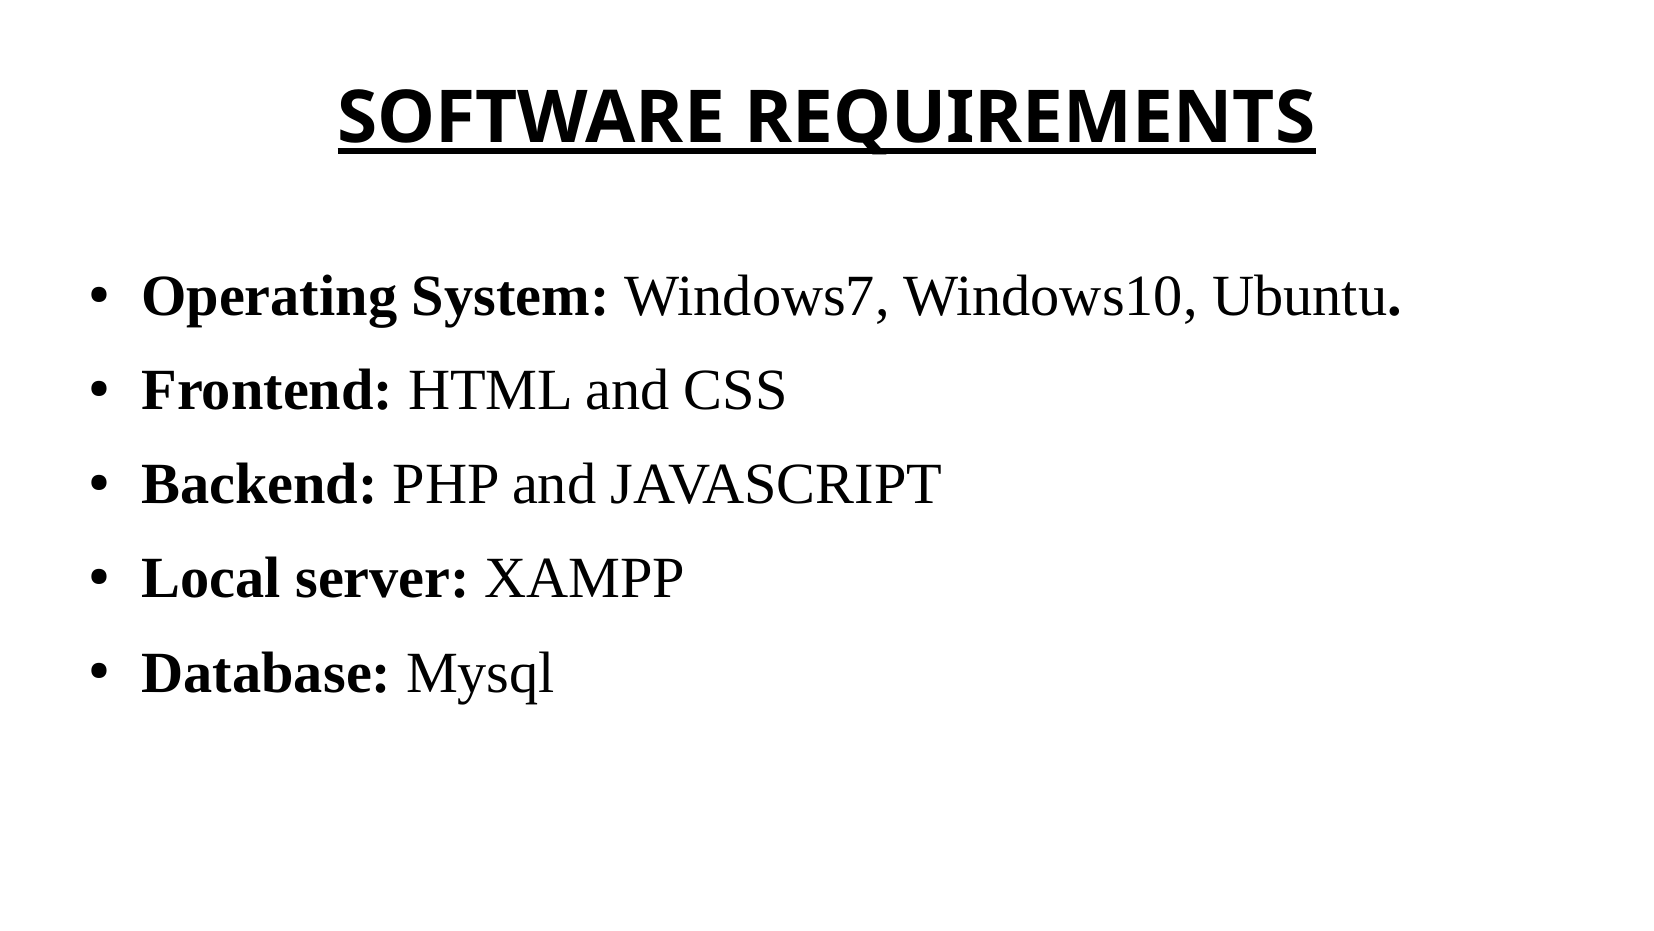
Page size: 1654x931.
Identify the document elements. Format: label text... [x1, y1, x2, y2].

title SOFTWARE REQUIREMENTS [82, 37, 1571, 193]
list Operating System: Windows7, Windows10, Ubuntu. Frontend: HTML and CSS Backend: PHP and JAVASCRIPT Local server: XAMPP Database: Mysql [70, 263, 1559, 804]
